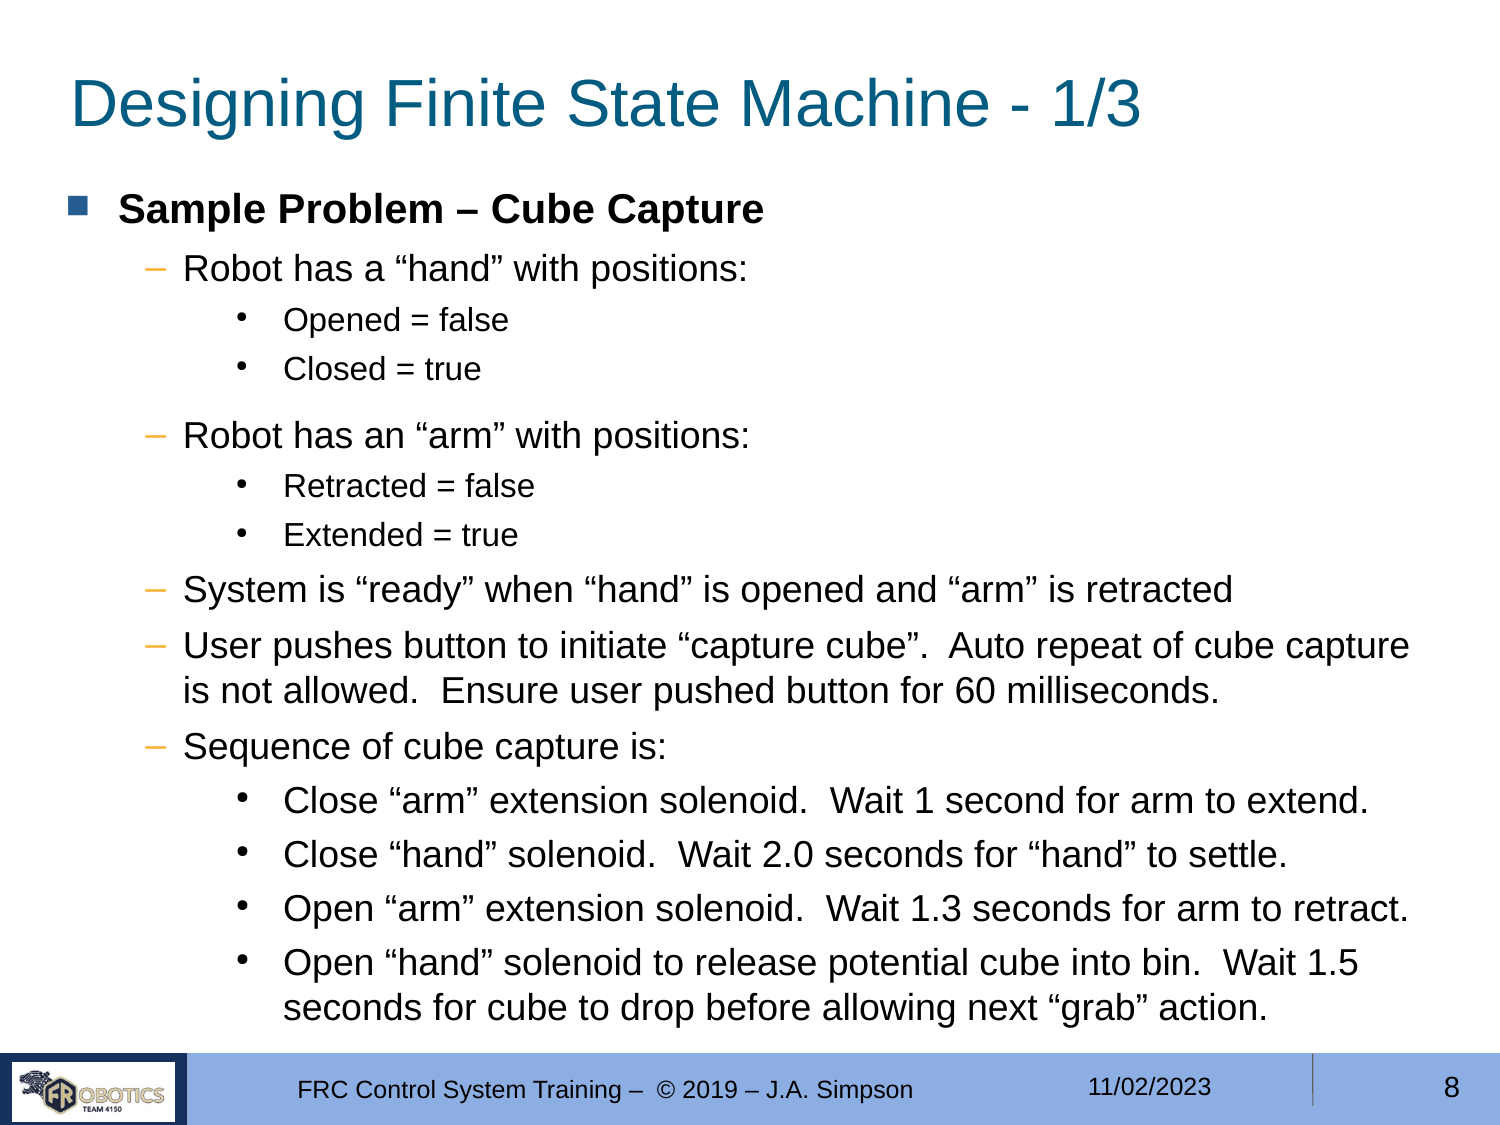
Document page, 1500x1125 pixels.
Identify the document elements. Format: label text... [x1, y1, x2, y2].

picture [12, 1062, 175, 1122]
title Designing Finite State Machine - 1/3 [55, 52, 1443, 148]
slide_number 11/02/2023 [1012, 1071, 1288, 1100]
footer FRC Control System Training – © 2019 – J.A. Simpson [225, 1074, 988, 1103]
list Sample Problem – Cube Capture Robot has a “hand” with positions: Opened = false Closed = true Robot has an “arm” with positions: Retracted = false Extended = true System is “ready” when “hand” is opened and “arm” is retracted User pushes button to initiate “capture cube”. Auto repeat of cube capture is not allowed. Ensure user pushed button for 60 milliseconds. Sequence of cube capture is: Close “arm” extension solenoid. Wait 1 second for arm to extend. Close “hand” solenoid. Wait 2.0 seconds for “hand” to settle. Open “arm” extension solenoid. Wait 1.3 seconds for arm to retract. Open “hand” solenoid to release potential cube into bin. Wait 1.5 seconds for cube to drop before allowing next “grab” action. [55, 174, 1456, 973]
slide_number <number> [1337, 1072, 1475, 1100]
